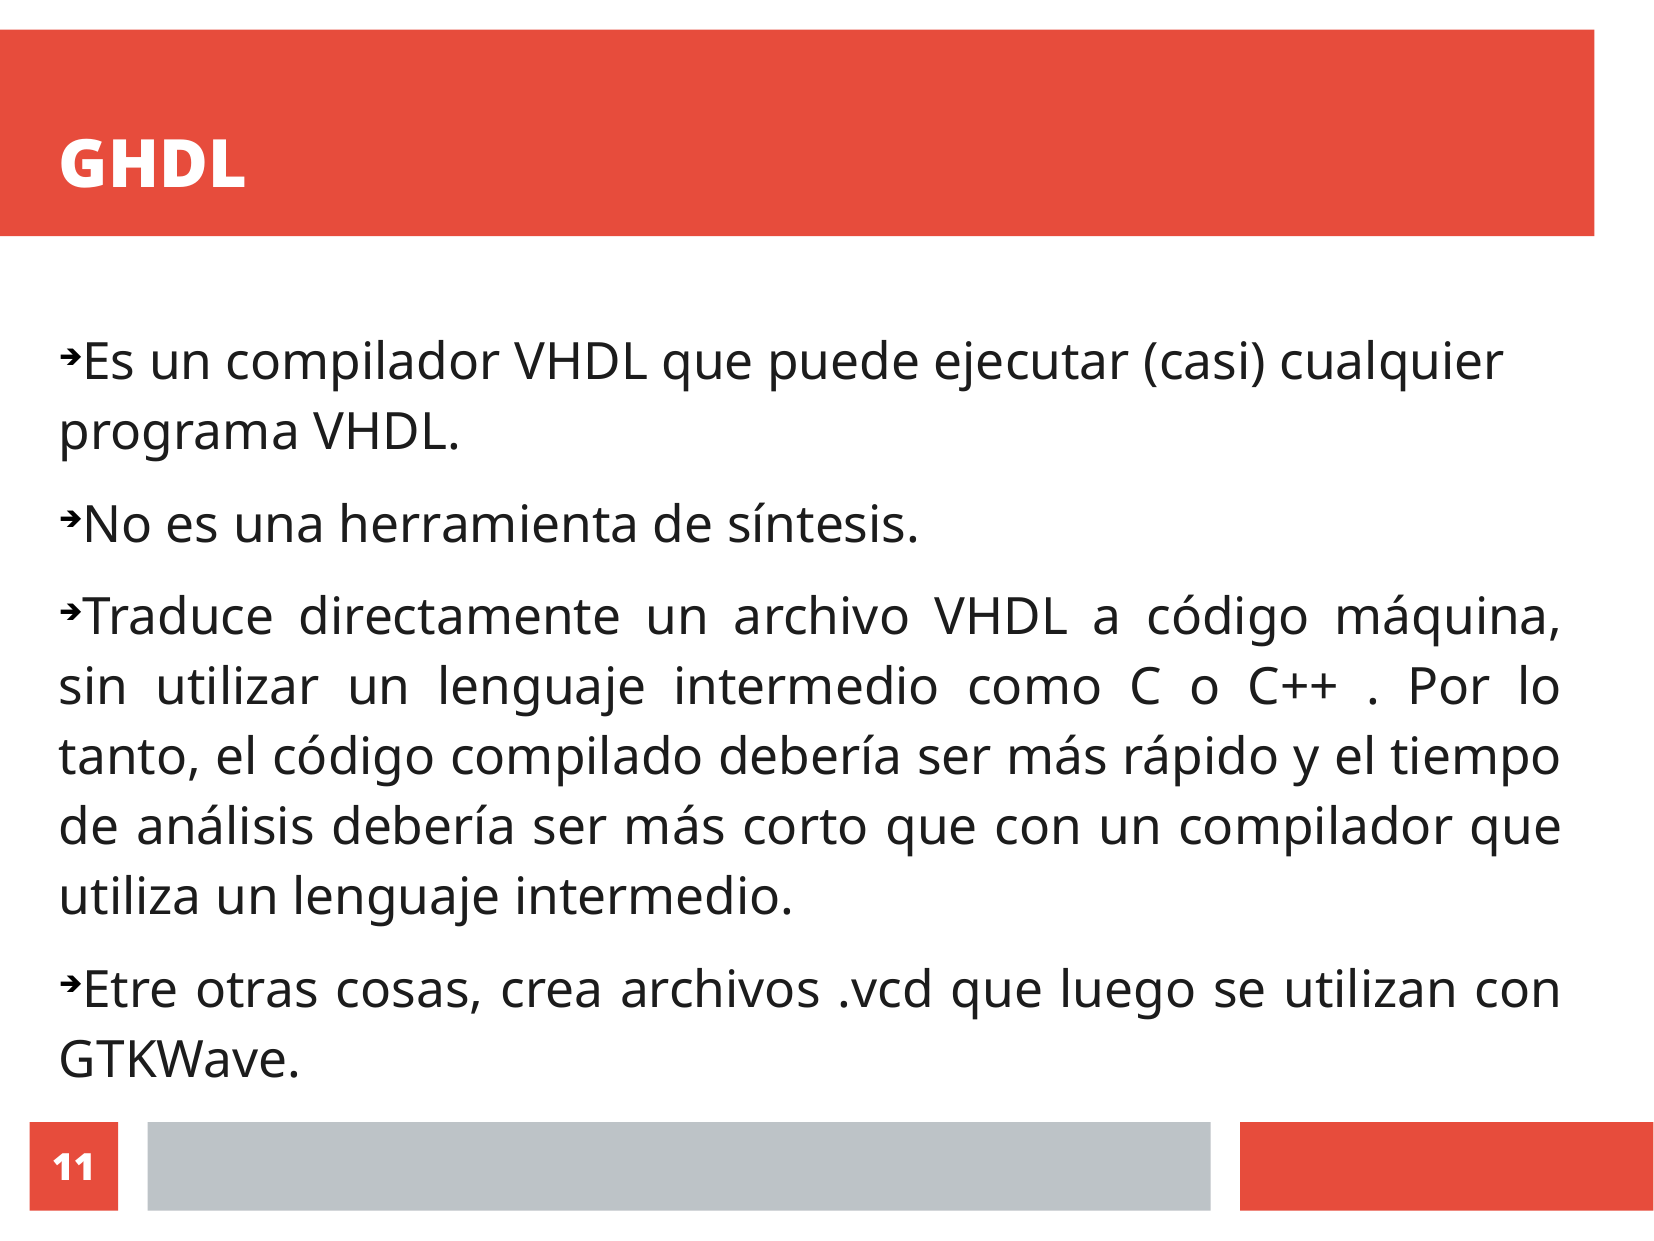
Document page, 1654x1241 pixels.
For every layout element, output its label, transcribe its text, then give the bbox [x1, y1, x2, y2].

title GHDL [59, 59, 1595, 207]
list Es un compilador VHDL que puede ejecutar (casi) cualquier programa VHDL. No es una herramienta de síntesis. Traduce directamente un archivo VHDL a código máquina, sin utilizar un lenguaje intermedio como C o C++ . Por lo tanto, el código compilado debería ser más rápido y el tiempo de análisis debería ser más corto que con un compilador que utiliza un lenguaje intermedio. Etre otras cosas, crea archivos .vcd que luego se utilizan con GTKWave. [59, 324, 1565, 1093]
